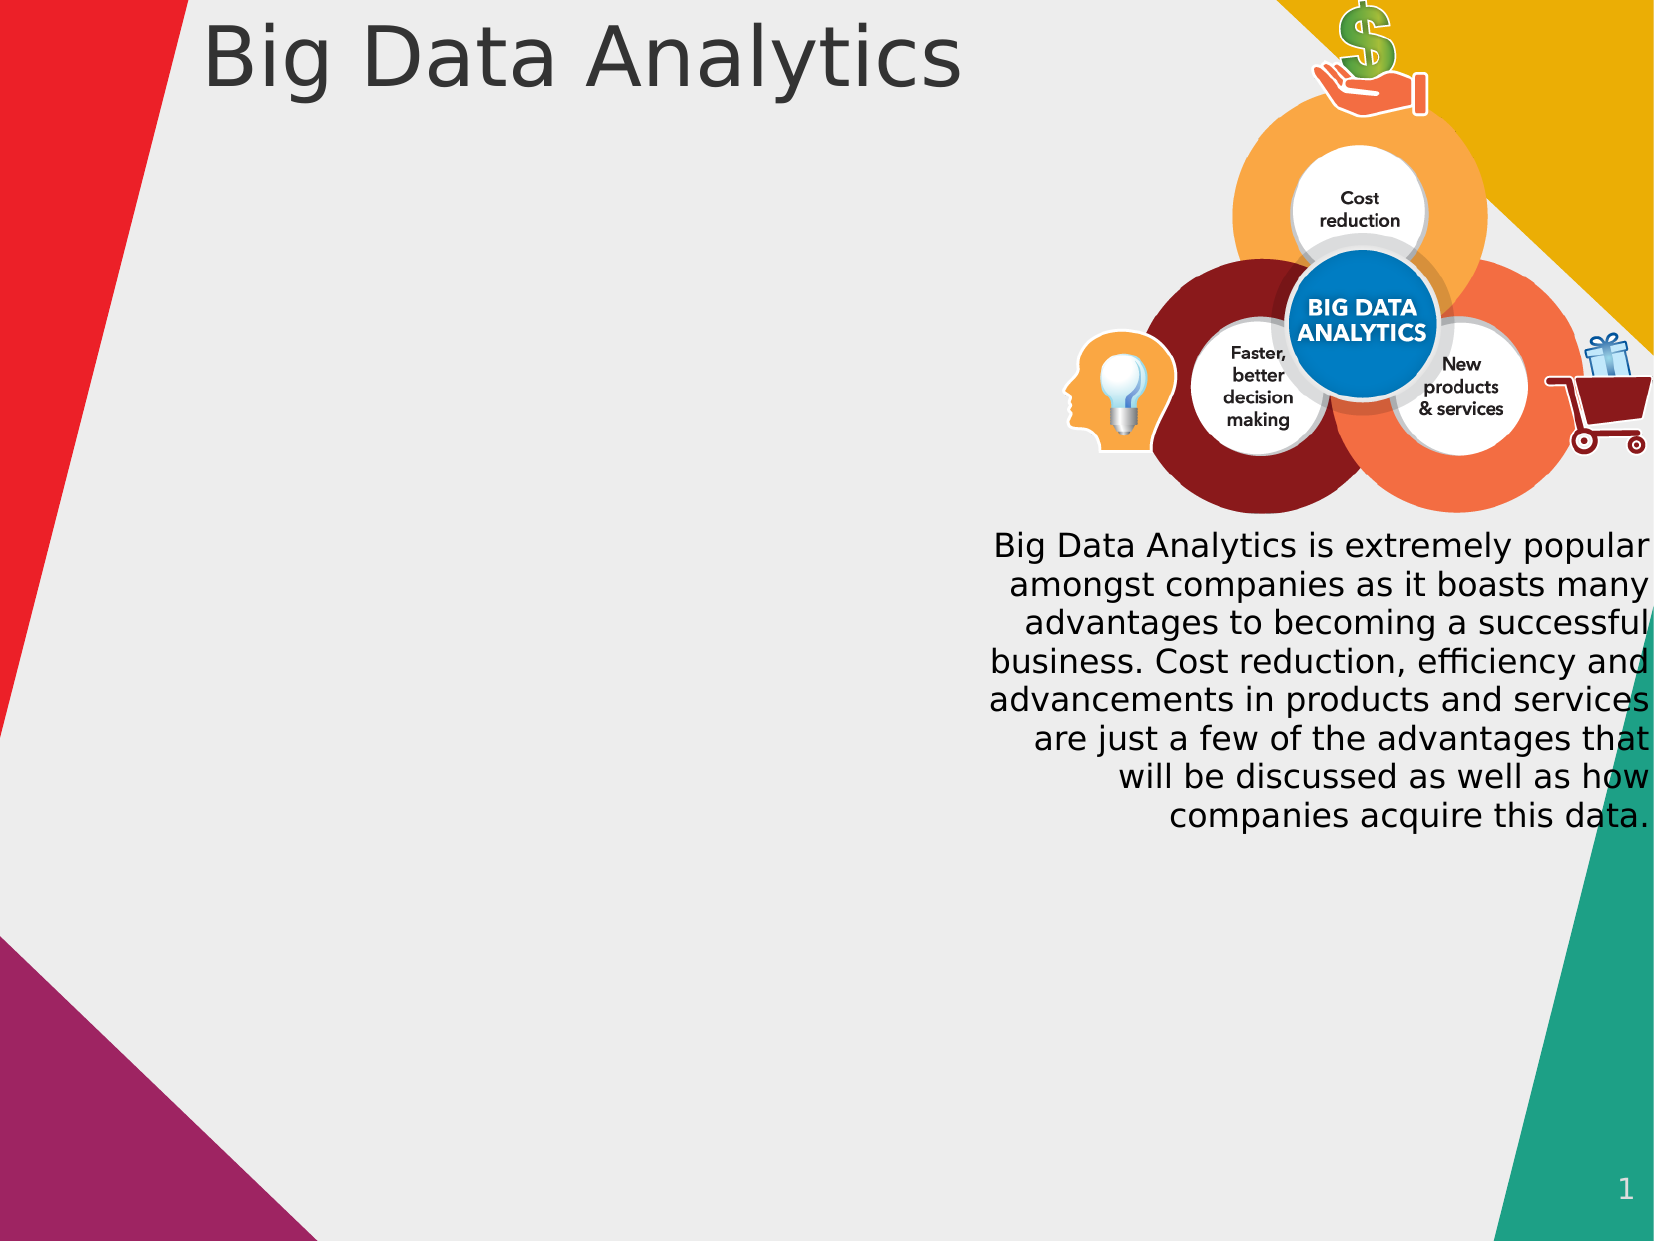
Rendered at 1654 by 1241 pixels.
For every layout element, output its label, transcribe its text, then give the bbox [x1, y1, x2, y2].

text_box Big Data Analytics is extremely popular amongst companies as it boasts many advantages to becoming a successful business. Cost reduction, efficiency and advancements in products and services are just a few of the advantages that will be discussed as well as how companies acquire this data. [968, 519, 1654, 843]
title Big Data Analytics [185, 9, 981, 107]
picture [1062, 0, 1653, 514]
